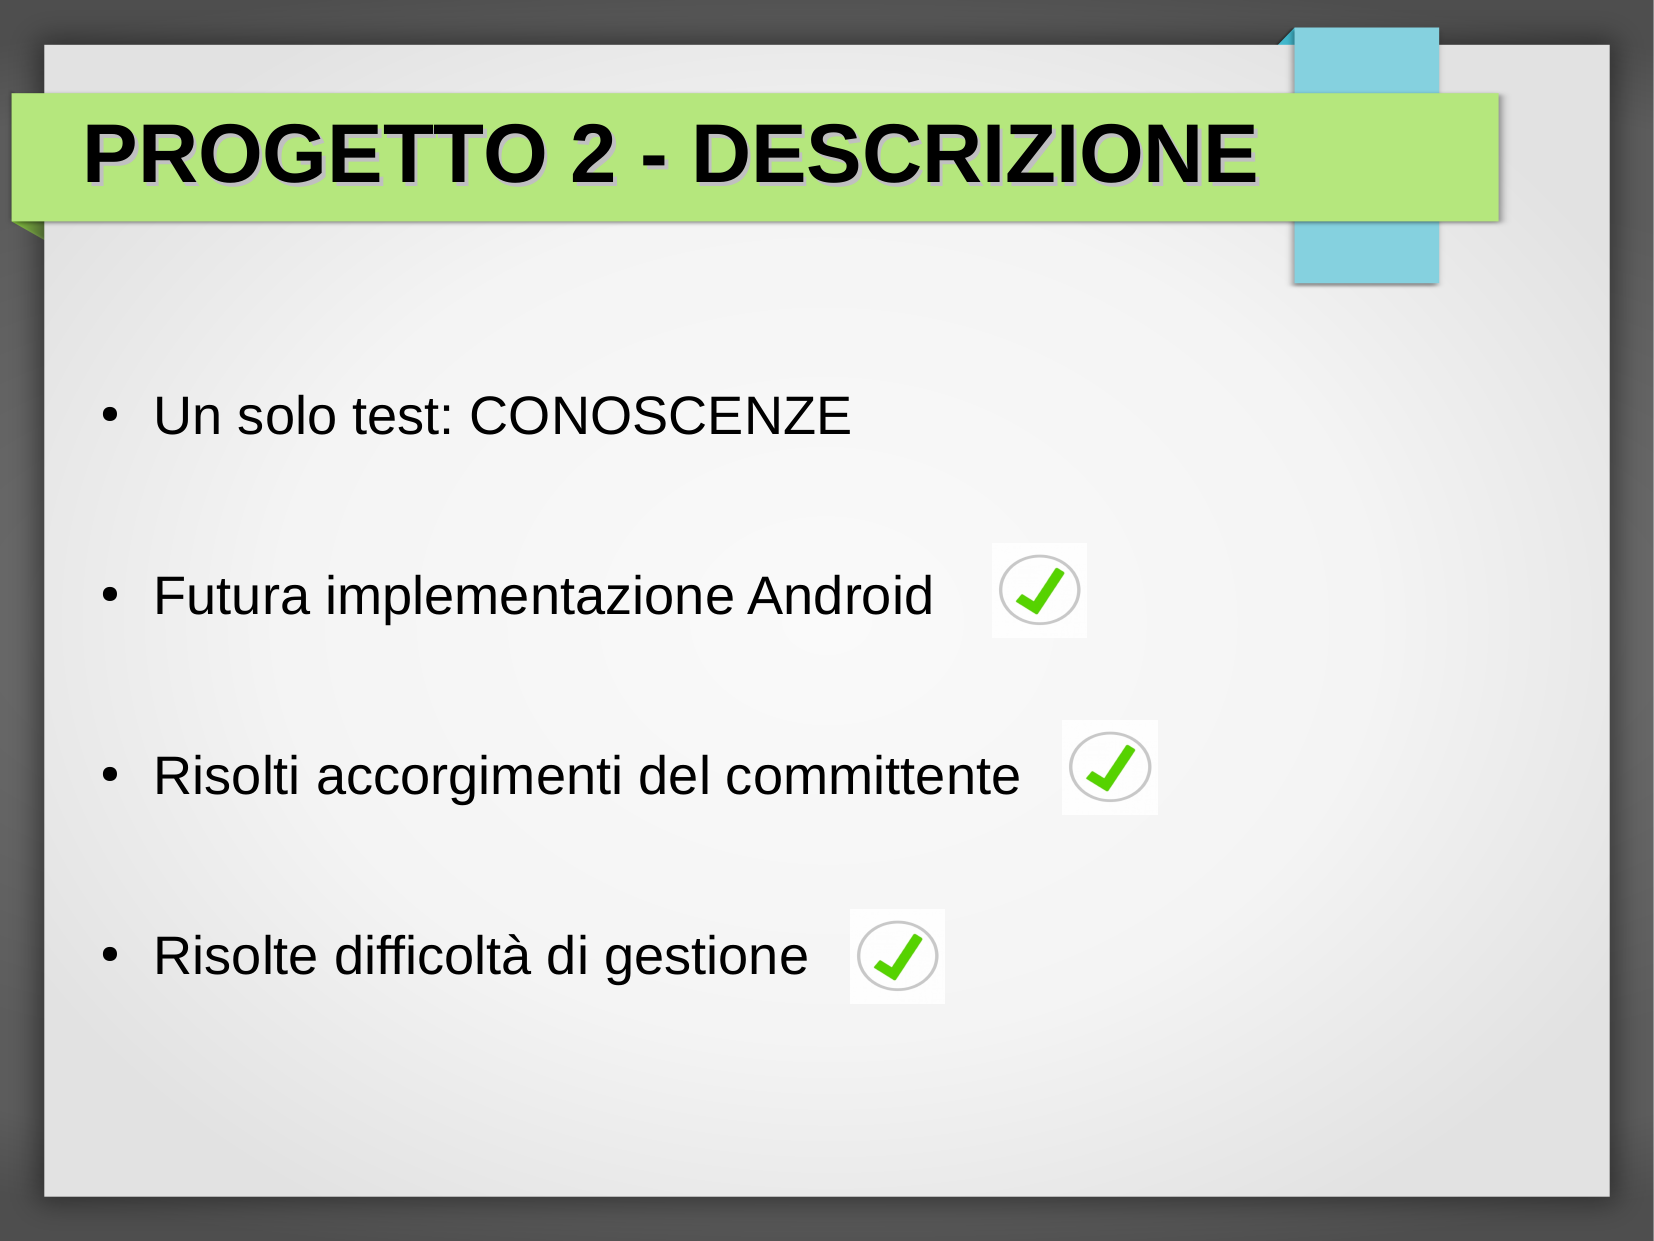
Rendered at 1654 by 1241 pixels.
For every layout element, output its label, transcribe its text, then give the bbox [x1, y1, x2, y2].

picture [0, 0, 1654, 1241]
list Un solo test: CONOSCENZE Futura implementazione Android Risolti accorgimenti del committente Risolte difficoltà di gestione [82, 295, 1571, 1015]
title PROGETTO 2 - DESCRIZIONE [82, 94, 1264, 213]
